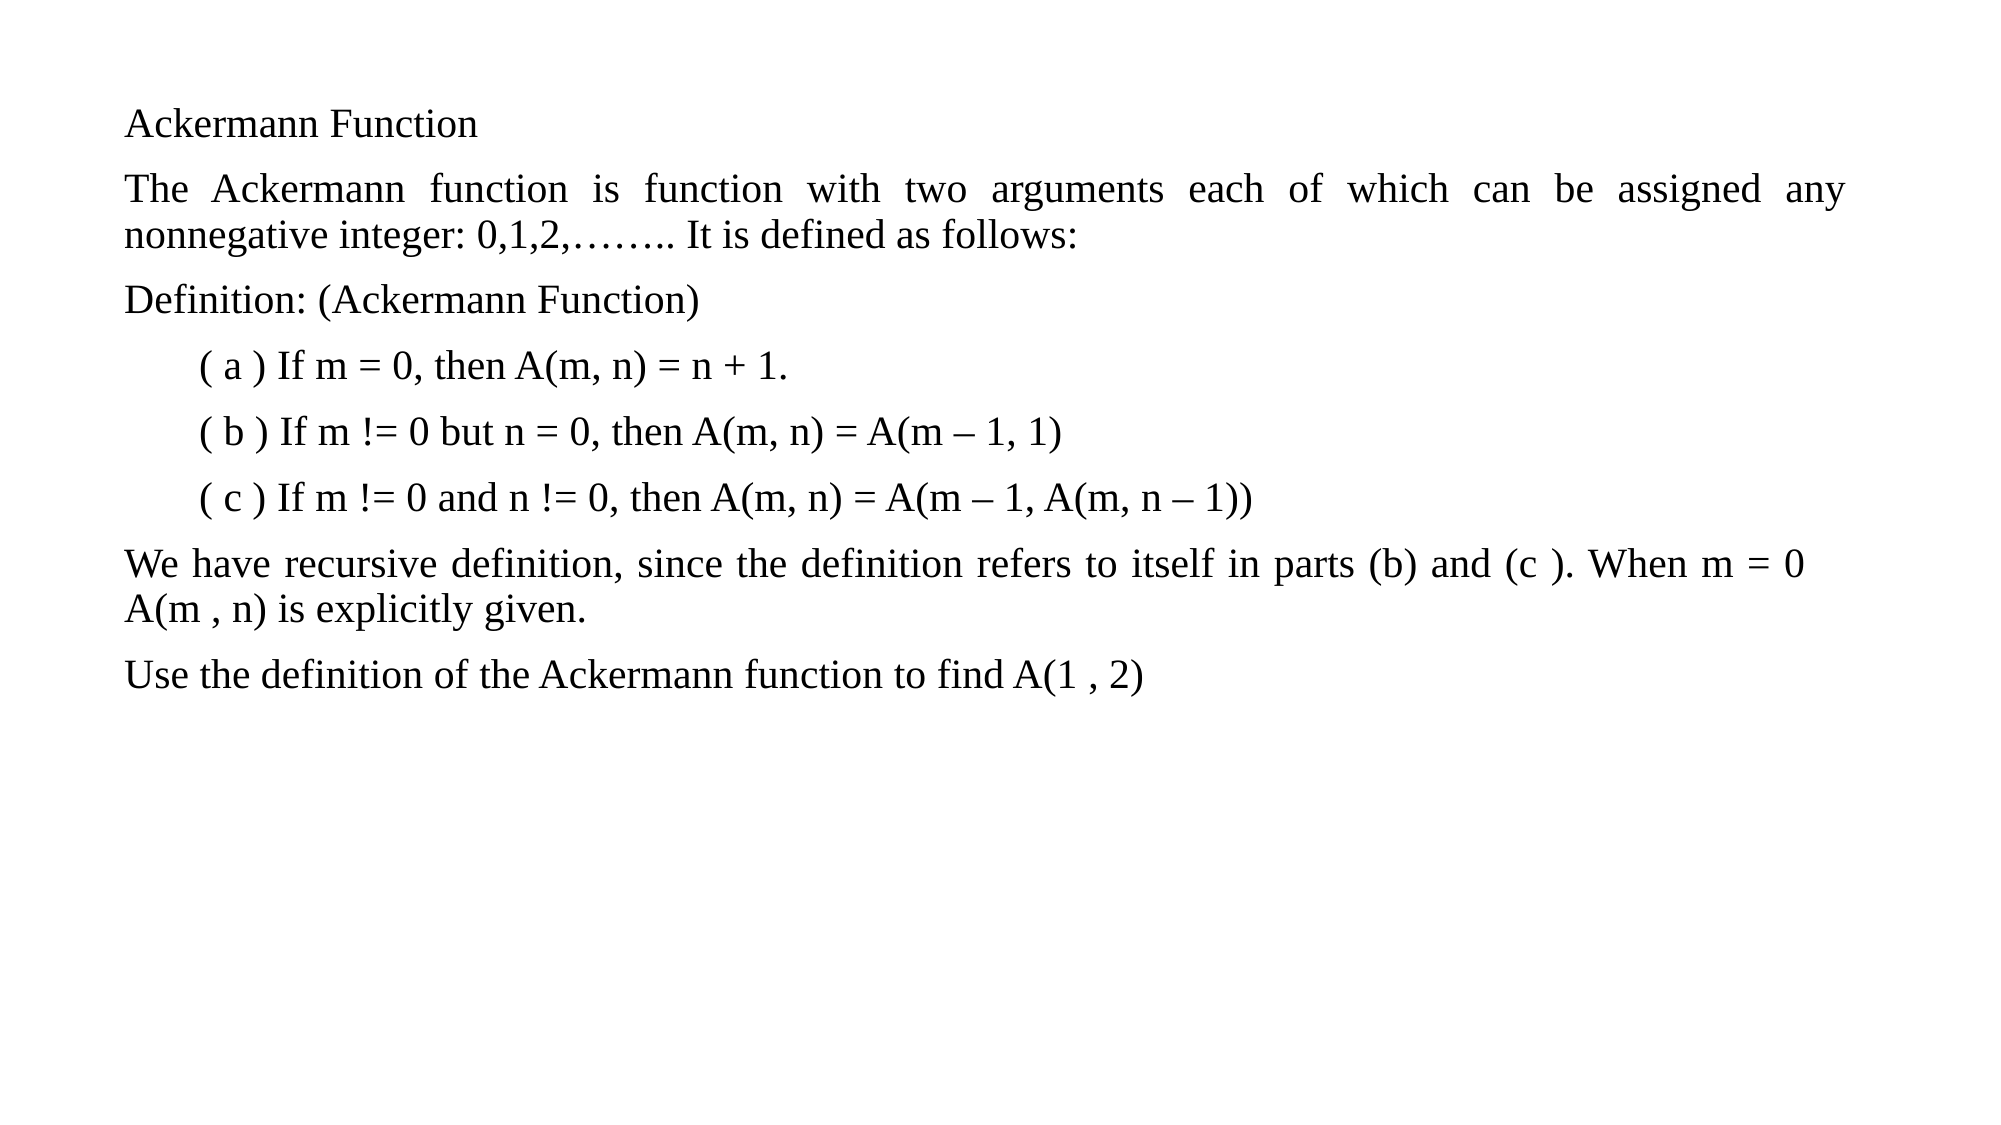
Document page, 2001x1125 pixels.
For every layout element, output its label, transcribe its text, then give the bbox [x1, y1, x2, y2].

list Ackermann Function The Ackermann function is function with two arguments each of which can be assigned any nonnegative integer: 0,1,2,…….. It is defined as follows: Definition: (Ackermann Function) ( a ) If m = 0, then A(m, n) = n + 1. ( b ) If m != 0 but n = 0, then A(m, n) = A(m – 1, 1) ( c ) If m != 0 and n != 0, then A(m, n) = A(m – 1, A(m, n – 1)) We have recursive definition, since the definition refers to itself in parts (b) and (c ). When m = 0 A(m , n) is explicitly given. Use the definition of the Ackermann function to find A(1 , 2) [109, 93, 1863, 1106]
